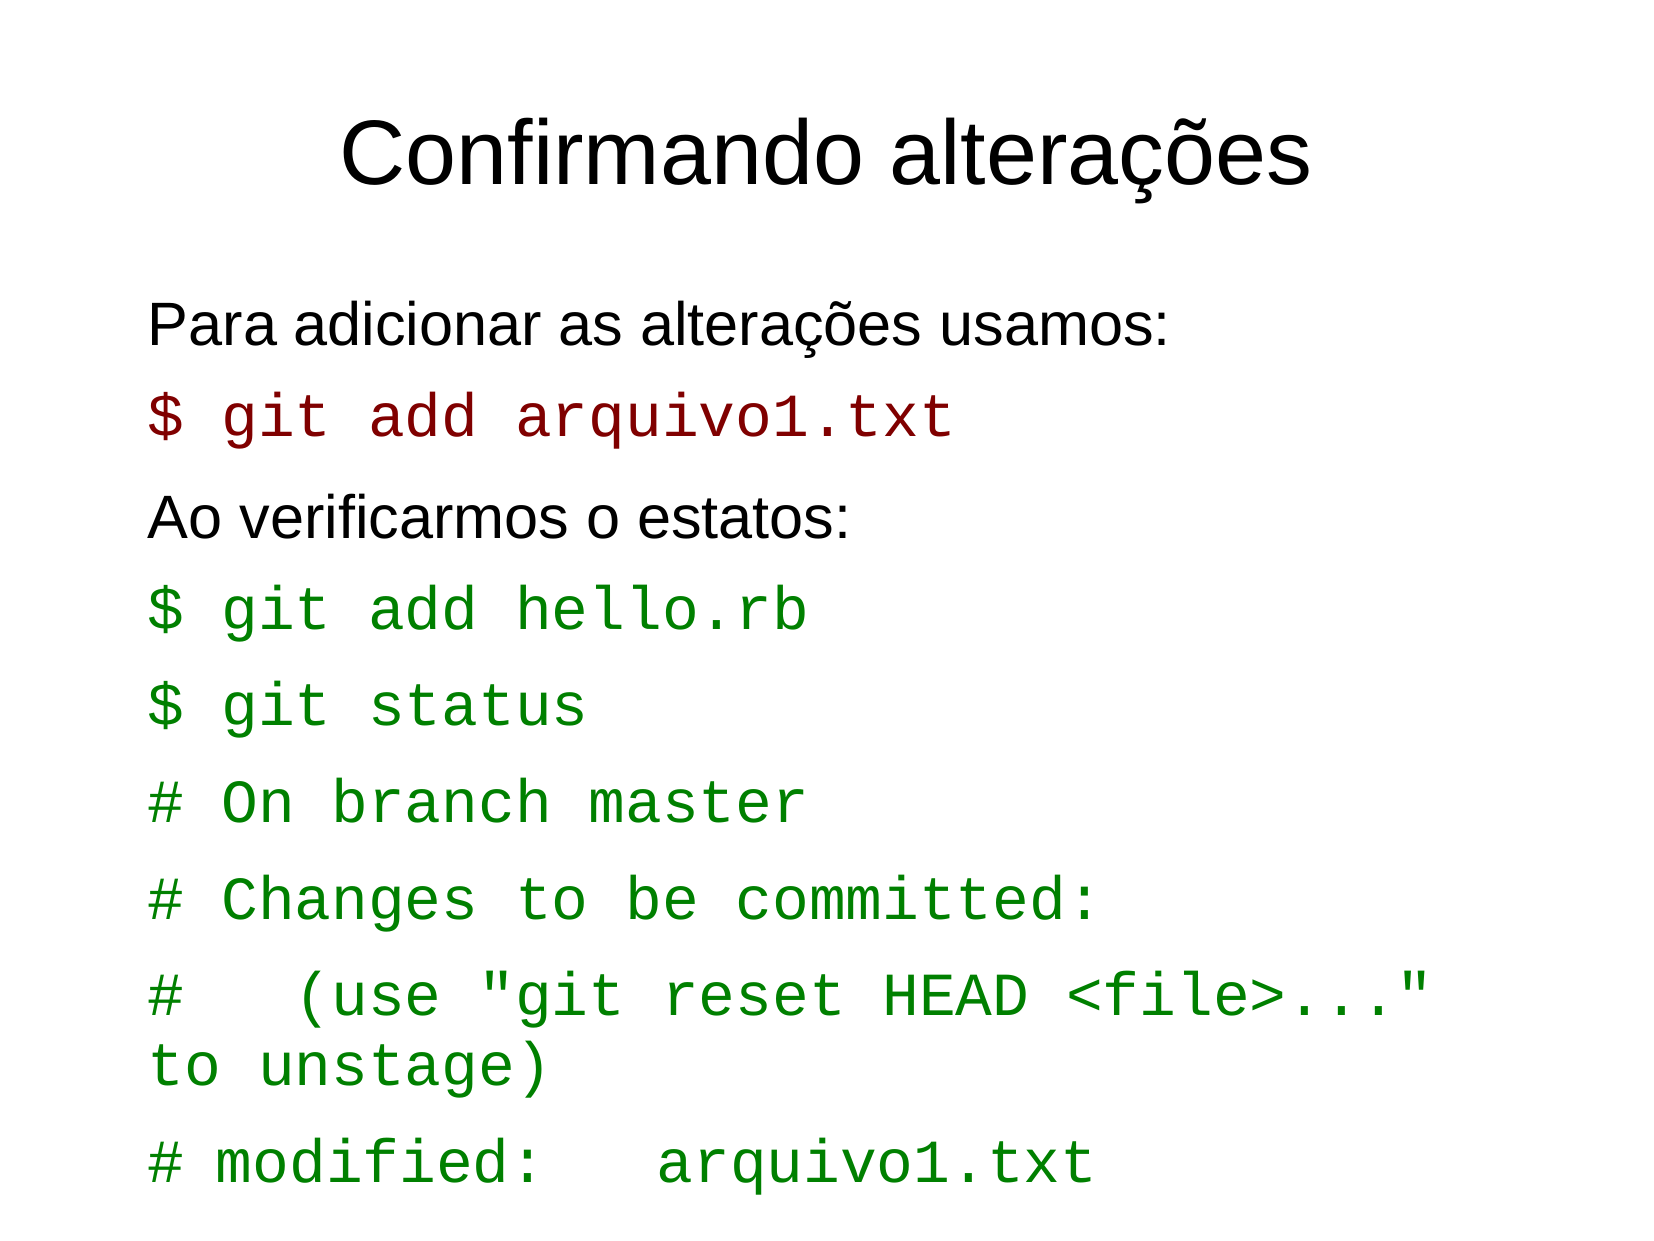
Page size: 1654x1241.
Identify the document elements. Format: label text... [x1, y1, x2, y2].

title Confirmando alterações [82, 49, 1571, 257]
list Para adicionar as alterações usamos: $ git add arquivo1.txt Ao verificarmos o estatos: $ git add hello.rb $ git status # On branch master # Changes to be committed: # (use "git reset HEAD <file>..." to unstage) # modified: arquivo1.txt [82, 290, 1538, 1205]
